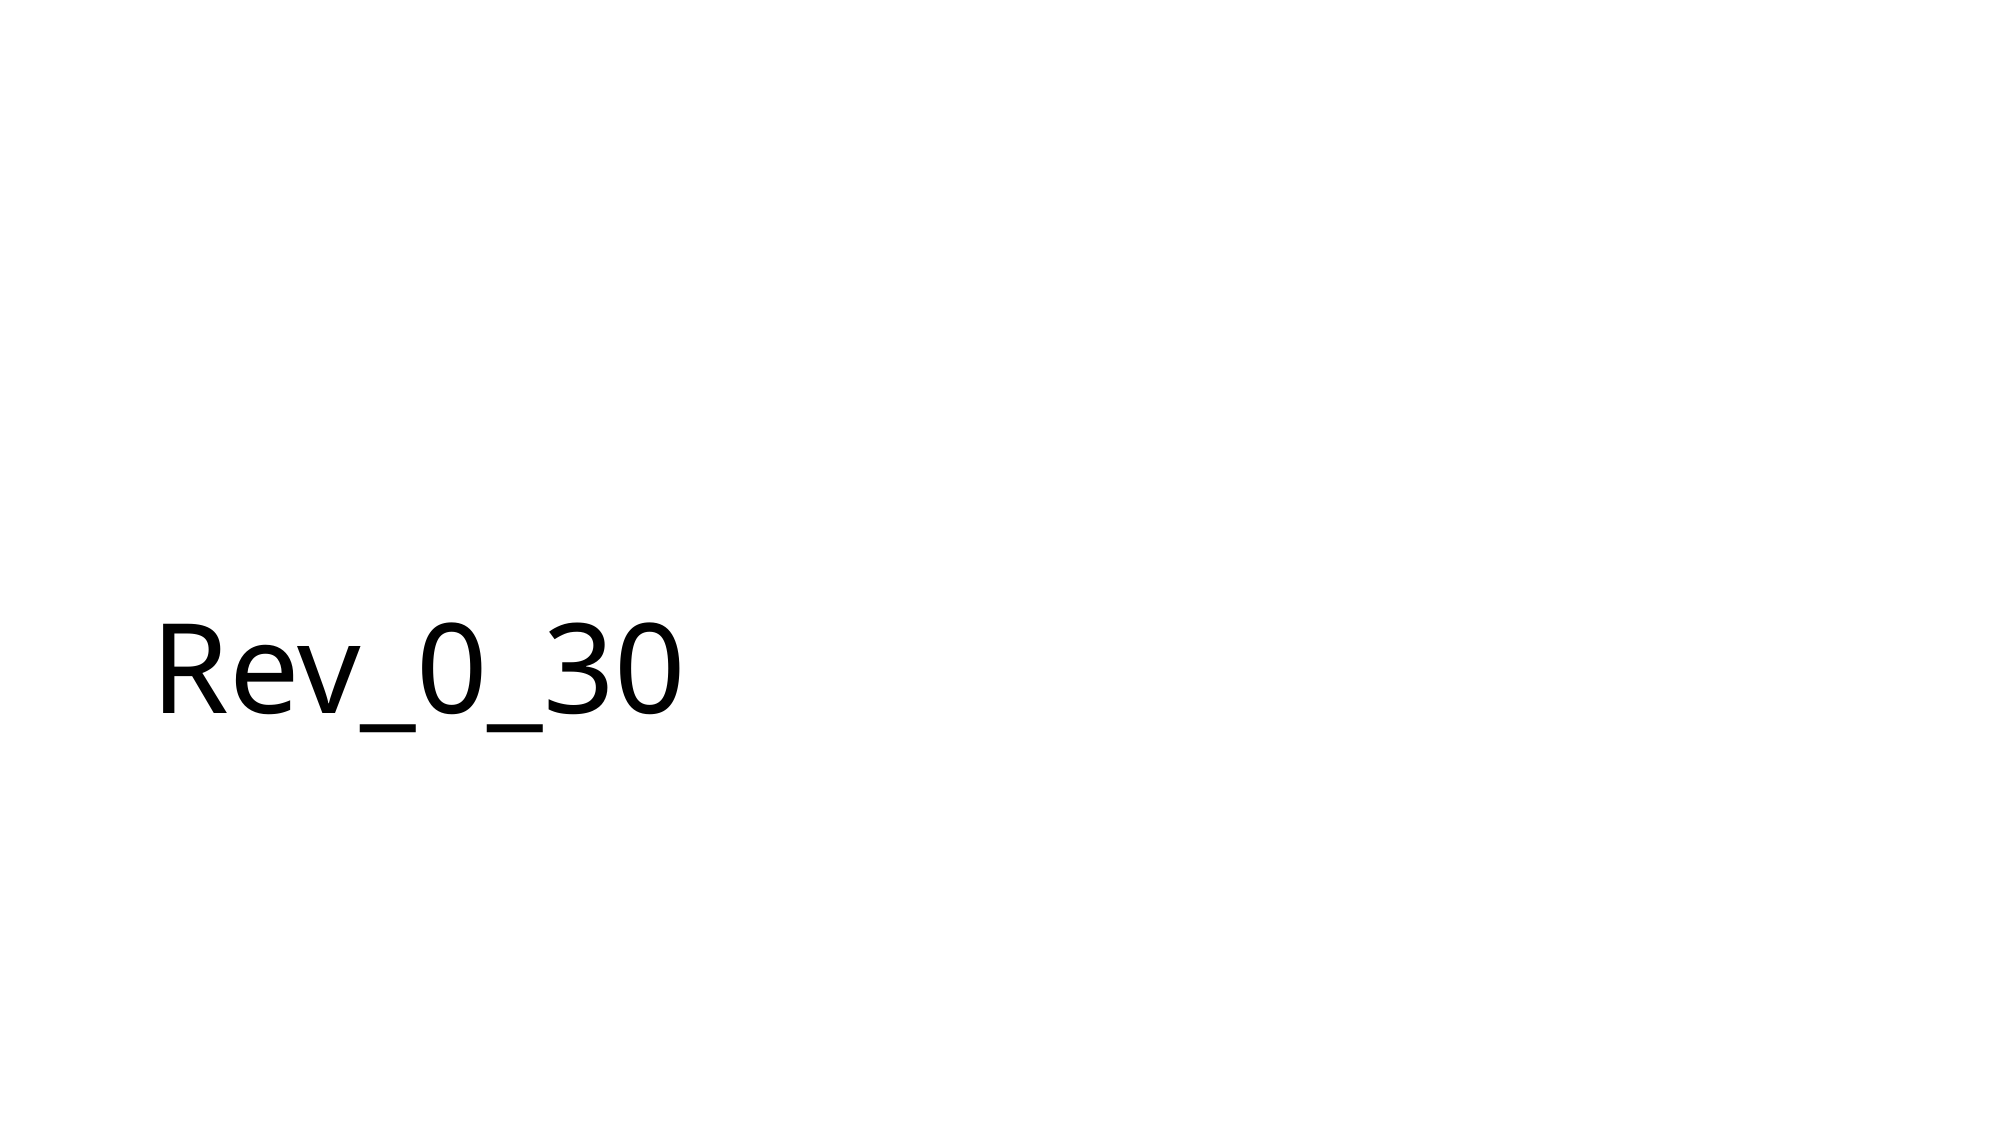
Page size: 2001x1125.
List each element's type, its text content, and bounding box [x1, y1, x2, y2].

title Rev_0_30 [136, 280, 1862, 749]
